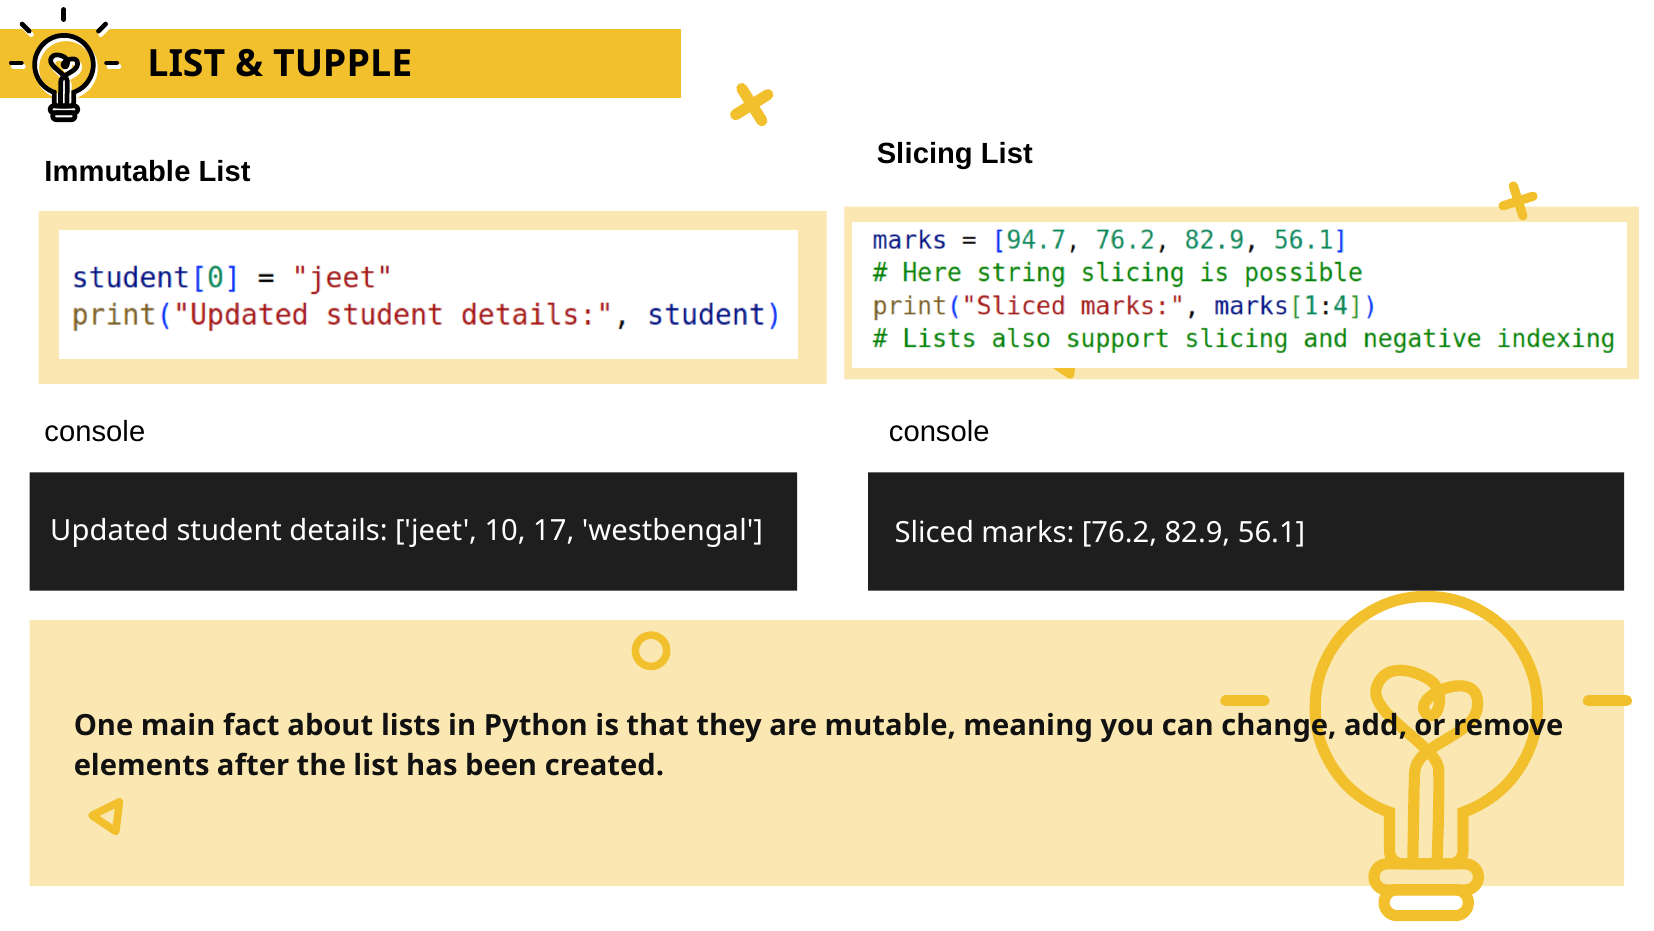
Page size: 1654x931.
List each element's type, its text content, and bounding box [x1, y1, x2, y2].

text_box Updated student details: ['jeet', 10, 17, 'westbengal'] [35, 501, 804, 591]
picture [852, 222, 1627, 368]
text_box Slicing List [862, 129, 1483, 178]
text_box [29, 472, 798, 591]
text_box One main fact about lists in Python is that they are mutable, meaning you can change, add, or remove elements after the list has been created. [59, 696, 1595, 904]
text_box [38, 211, 827, 384]
text_box console [29, 407, 355, 456]
text_box console [874, 407, 1199, 455]
text_box [868, 472, 1625, 591]
text_box Sliced marks: [76.2, 82.9, 56.1] [879, 503, 1654, 573]
picture [59, 230, 798, 359]
text_box [29, 620, 1625, 886]
text_box Immutable List [29, 147, 650, 196]
title LIST & TUPPLE [147, 0, 785, 137]
text_box [844, 206, 1639, 380]
